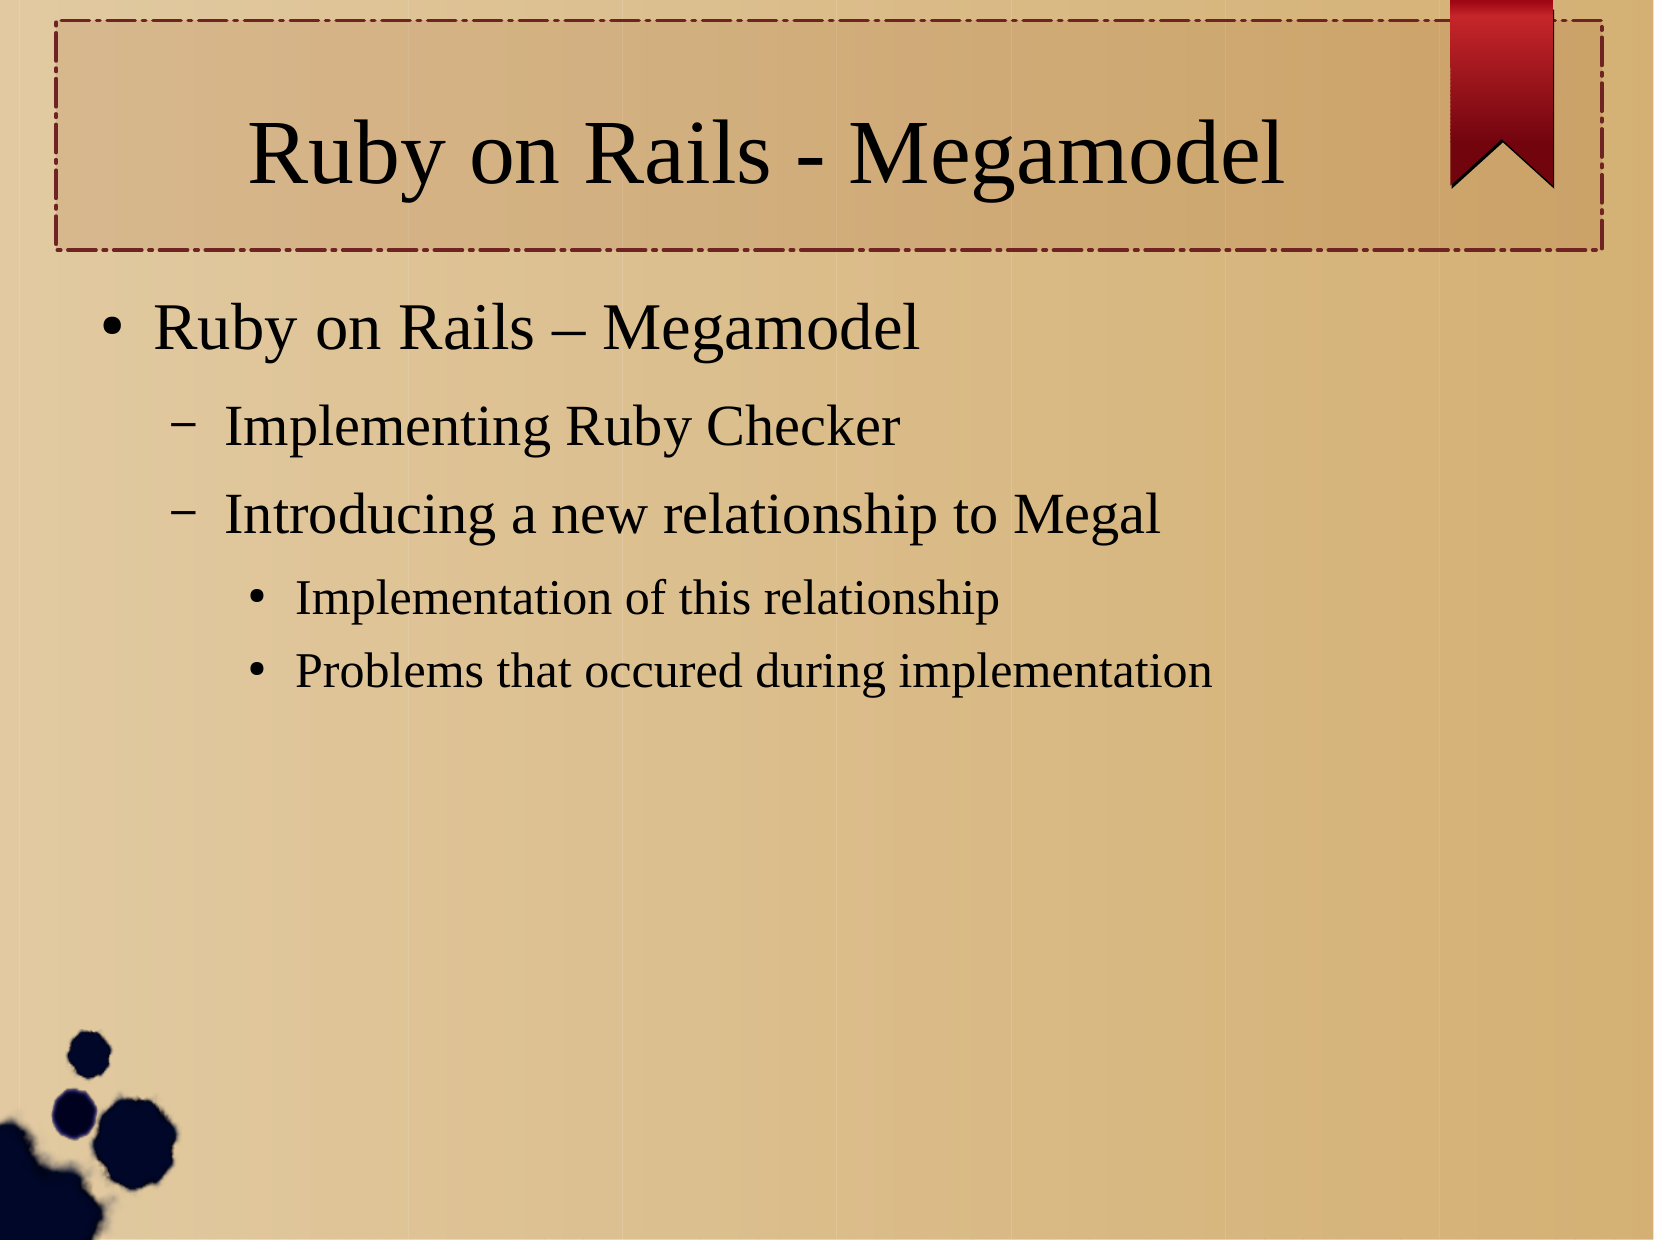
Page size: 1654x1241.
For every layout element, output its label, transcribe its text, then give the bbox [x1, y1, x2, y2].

title Ruby on Rails - Megamodel [82, 49, 1453, 257]
list Ruby on Rails – Megamodel Implementing Ruby Checker Introducing a new relationship to Megal Implementation of this relationship Problems that occured during implementation [82, 290, 1538, 1010]
